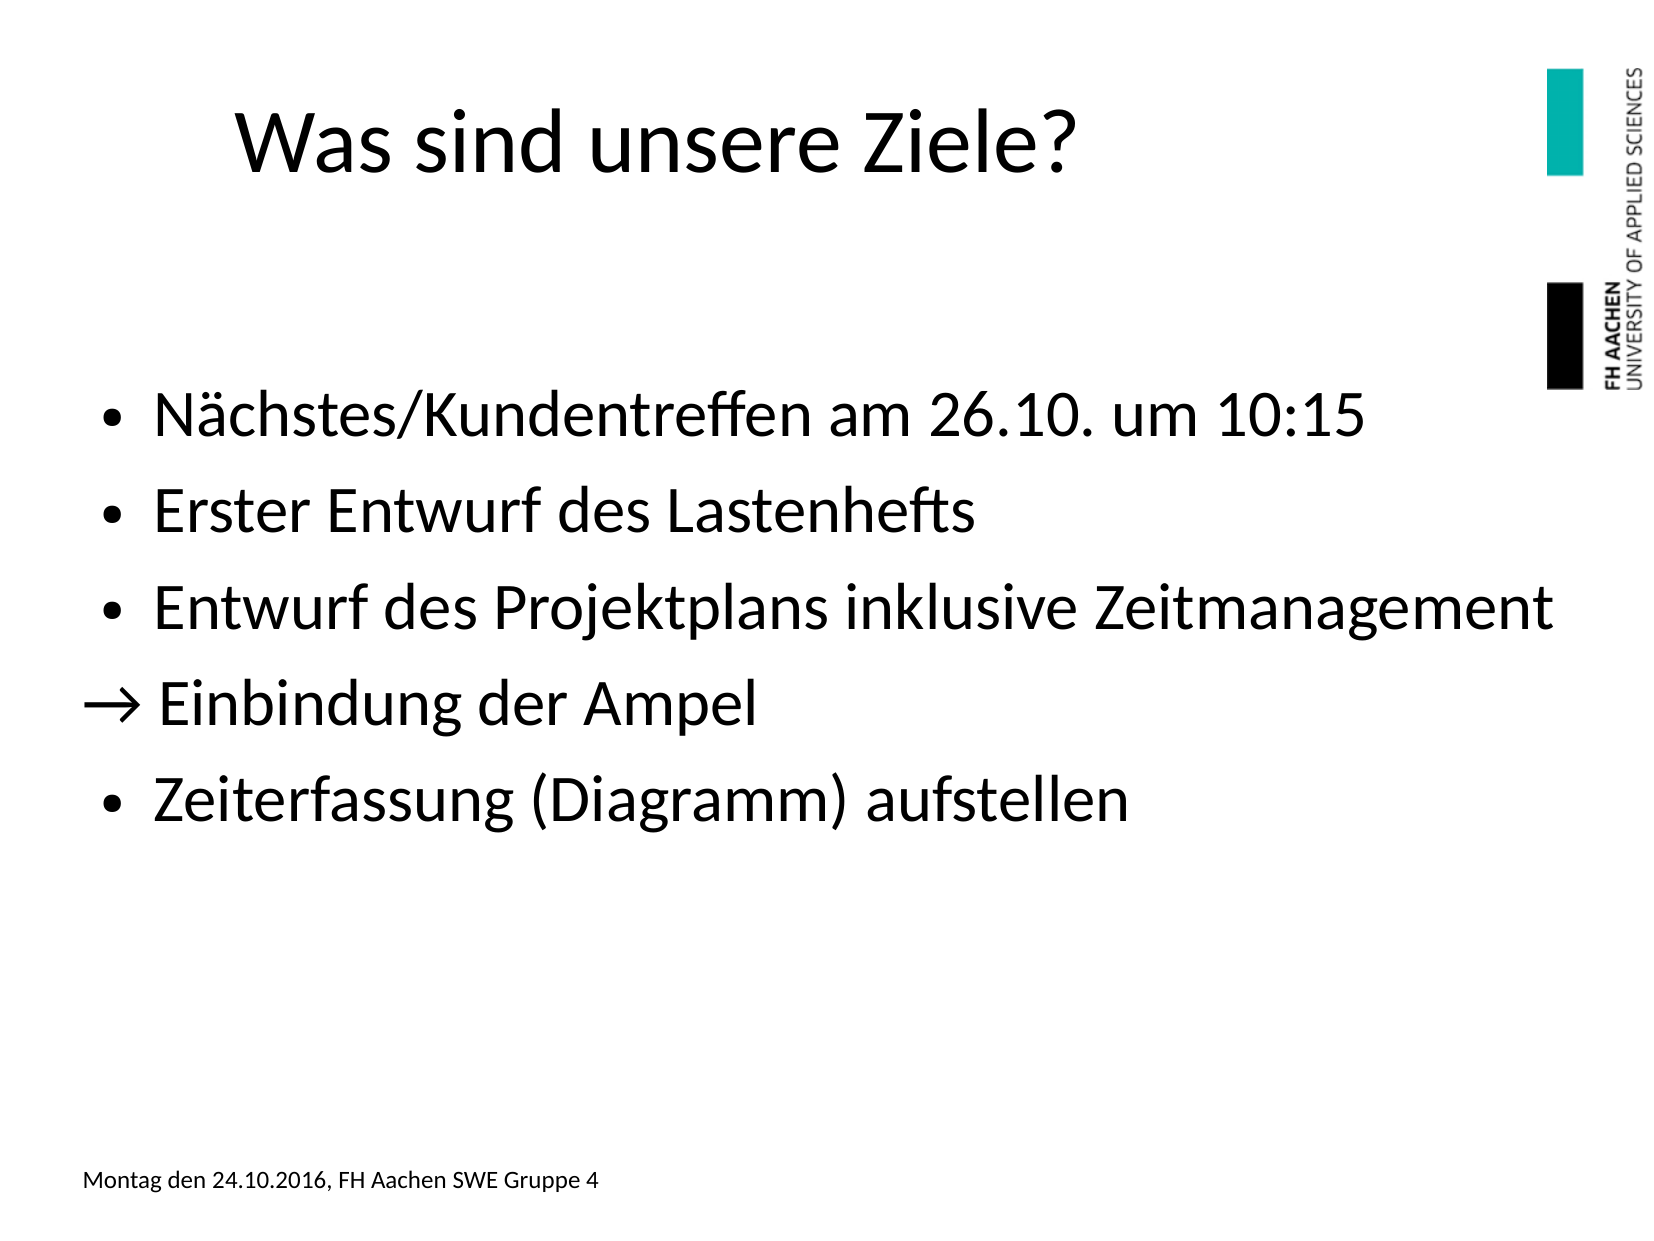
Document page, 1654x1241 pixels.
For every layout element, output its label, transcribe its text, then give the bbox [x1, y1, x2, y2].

picture [1547, 68, 1643, 390]
list Nächstes/Kundentreffen am 26.10. um 10:15 Erster Entwurf des Lastenhefts Entwurf des Projektplans inklusive Zeitmanagement → Einbindung der Ampel Zeiterfassung (Diagramm) aufstellen [82, 290, 1571, 1010]
title Was sind unsere Ziele? [82, 47, 1235, 252]
